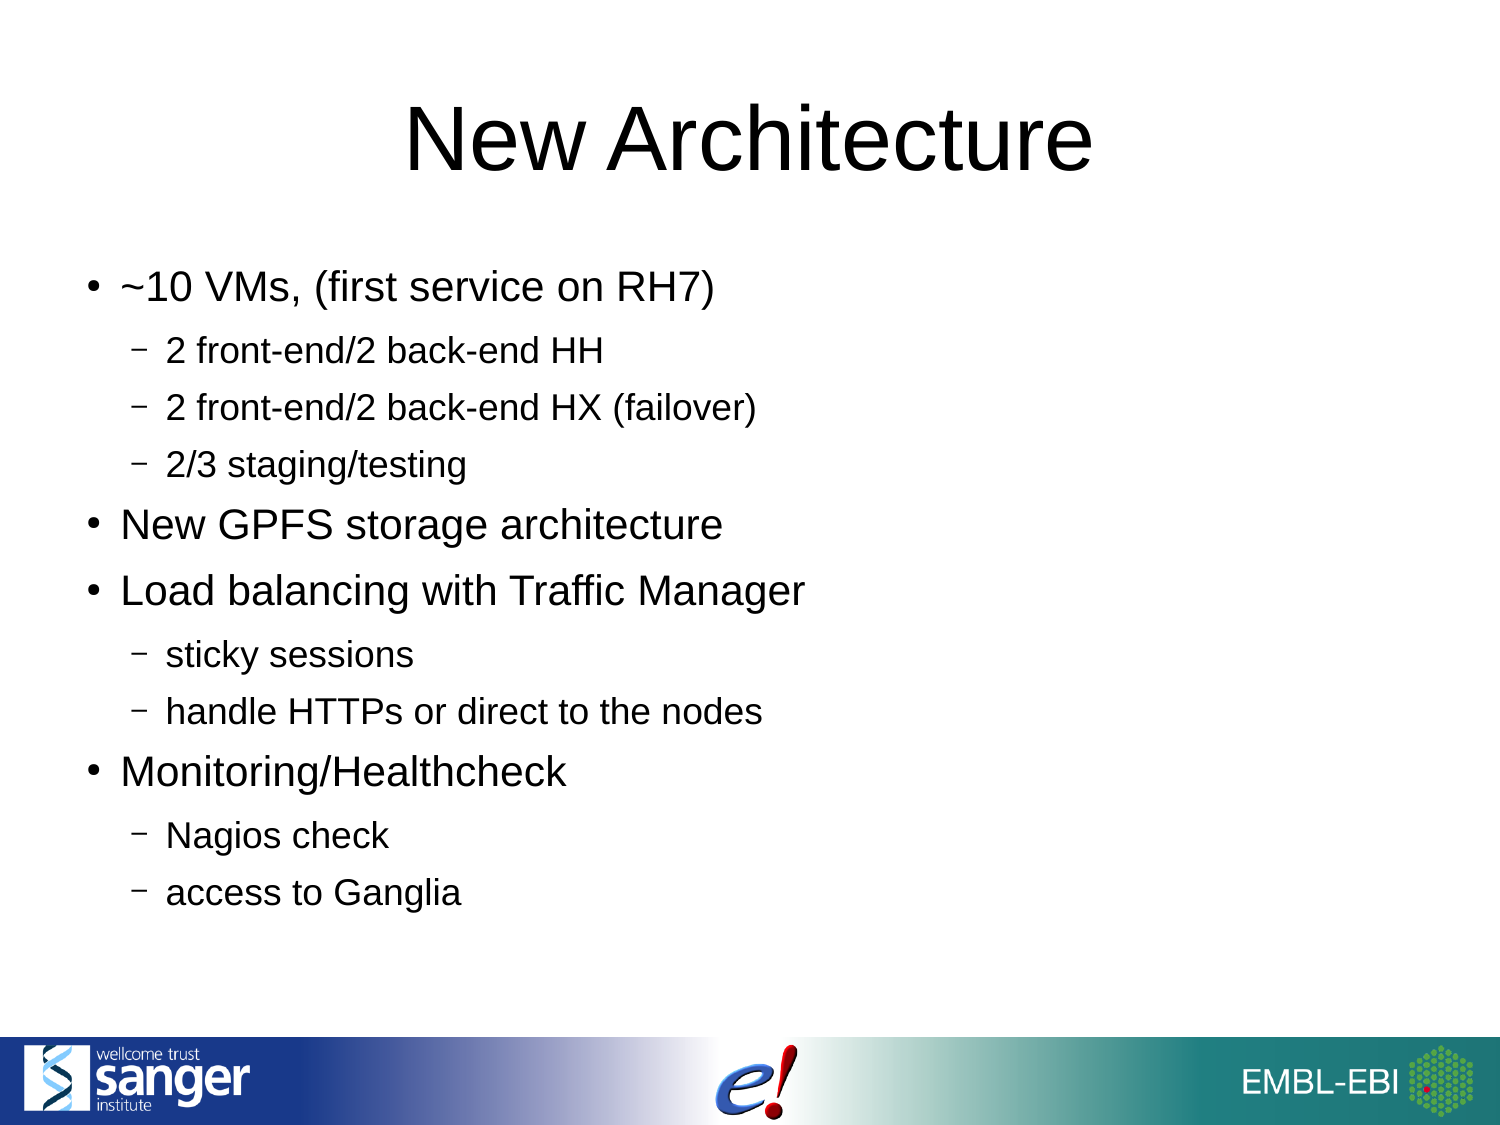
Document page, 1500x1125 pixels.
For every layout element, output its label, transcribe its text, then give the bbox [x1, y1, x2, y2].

title New Architecture [75, 44, 1425, 233]
picture [0, 1037, 1500, 1125]
list ~10 VMs, (first service on RH7) 2 front-end/2 back-end HH 2 front-end/2 back-end HX (failover) 2/3 staging/testing New GPFS storage architecture Load balancing with Traffic Manager sticky sessions handle HTTPs or direct to the nodes Monitoring/Healthcheck Nagios check access to Ganglia [75, 263, 1395, 916]
